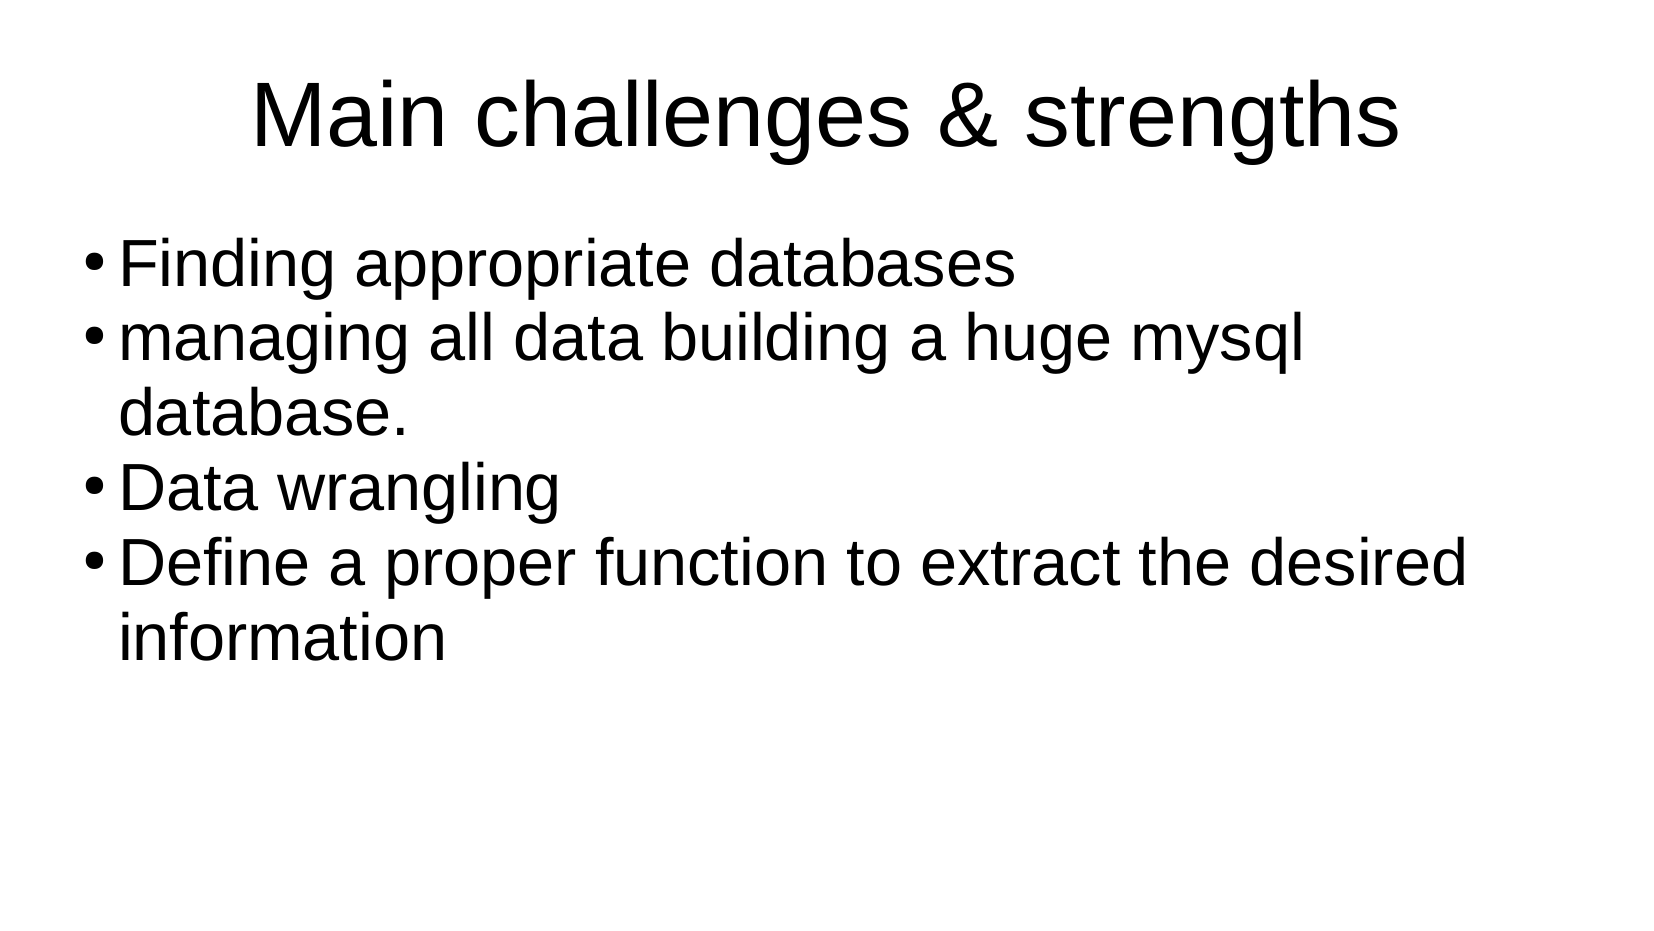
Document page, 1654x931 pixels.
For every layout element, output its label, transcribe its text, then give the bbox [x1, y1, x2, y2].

subtitle Finding appropriate databases managing all data building a huge mysql database. Data wrangling Define a proper function to extract the desired information [82, 217, 1571, 758]
title Main challenges & strengths [82, 37, 1571, 193]
